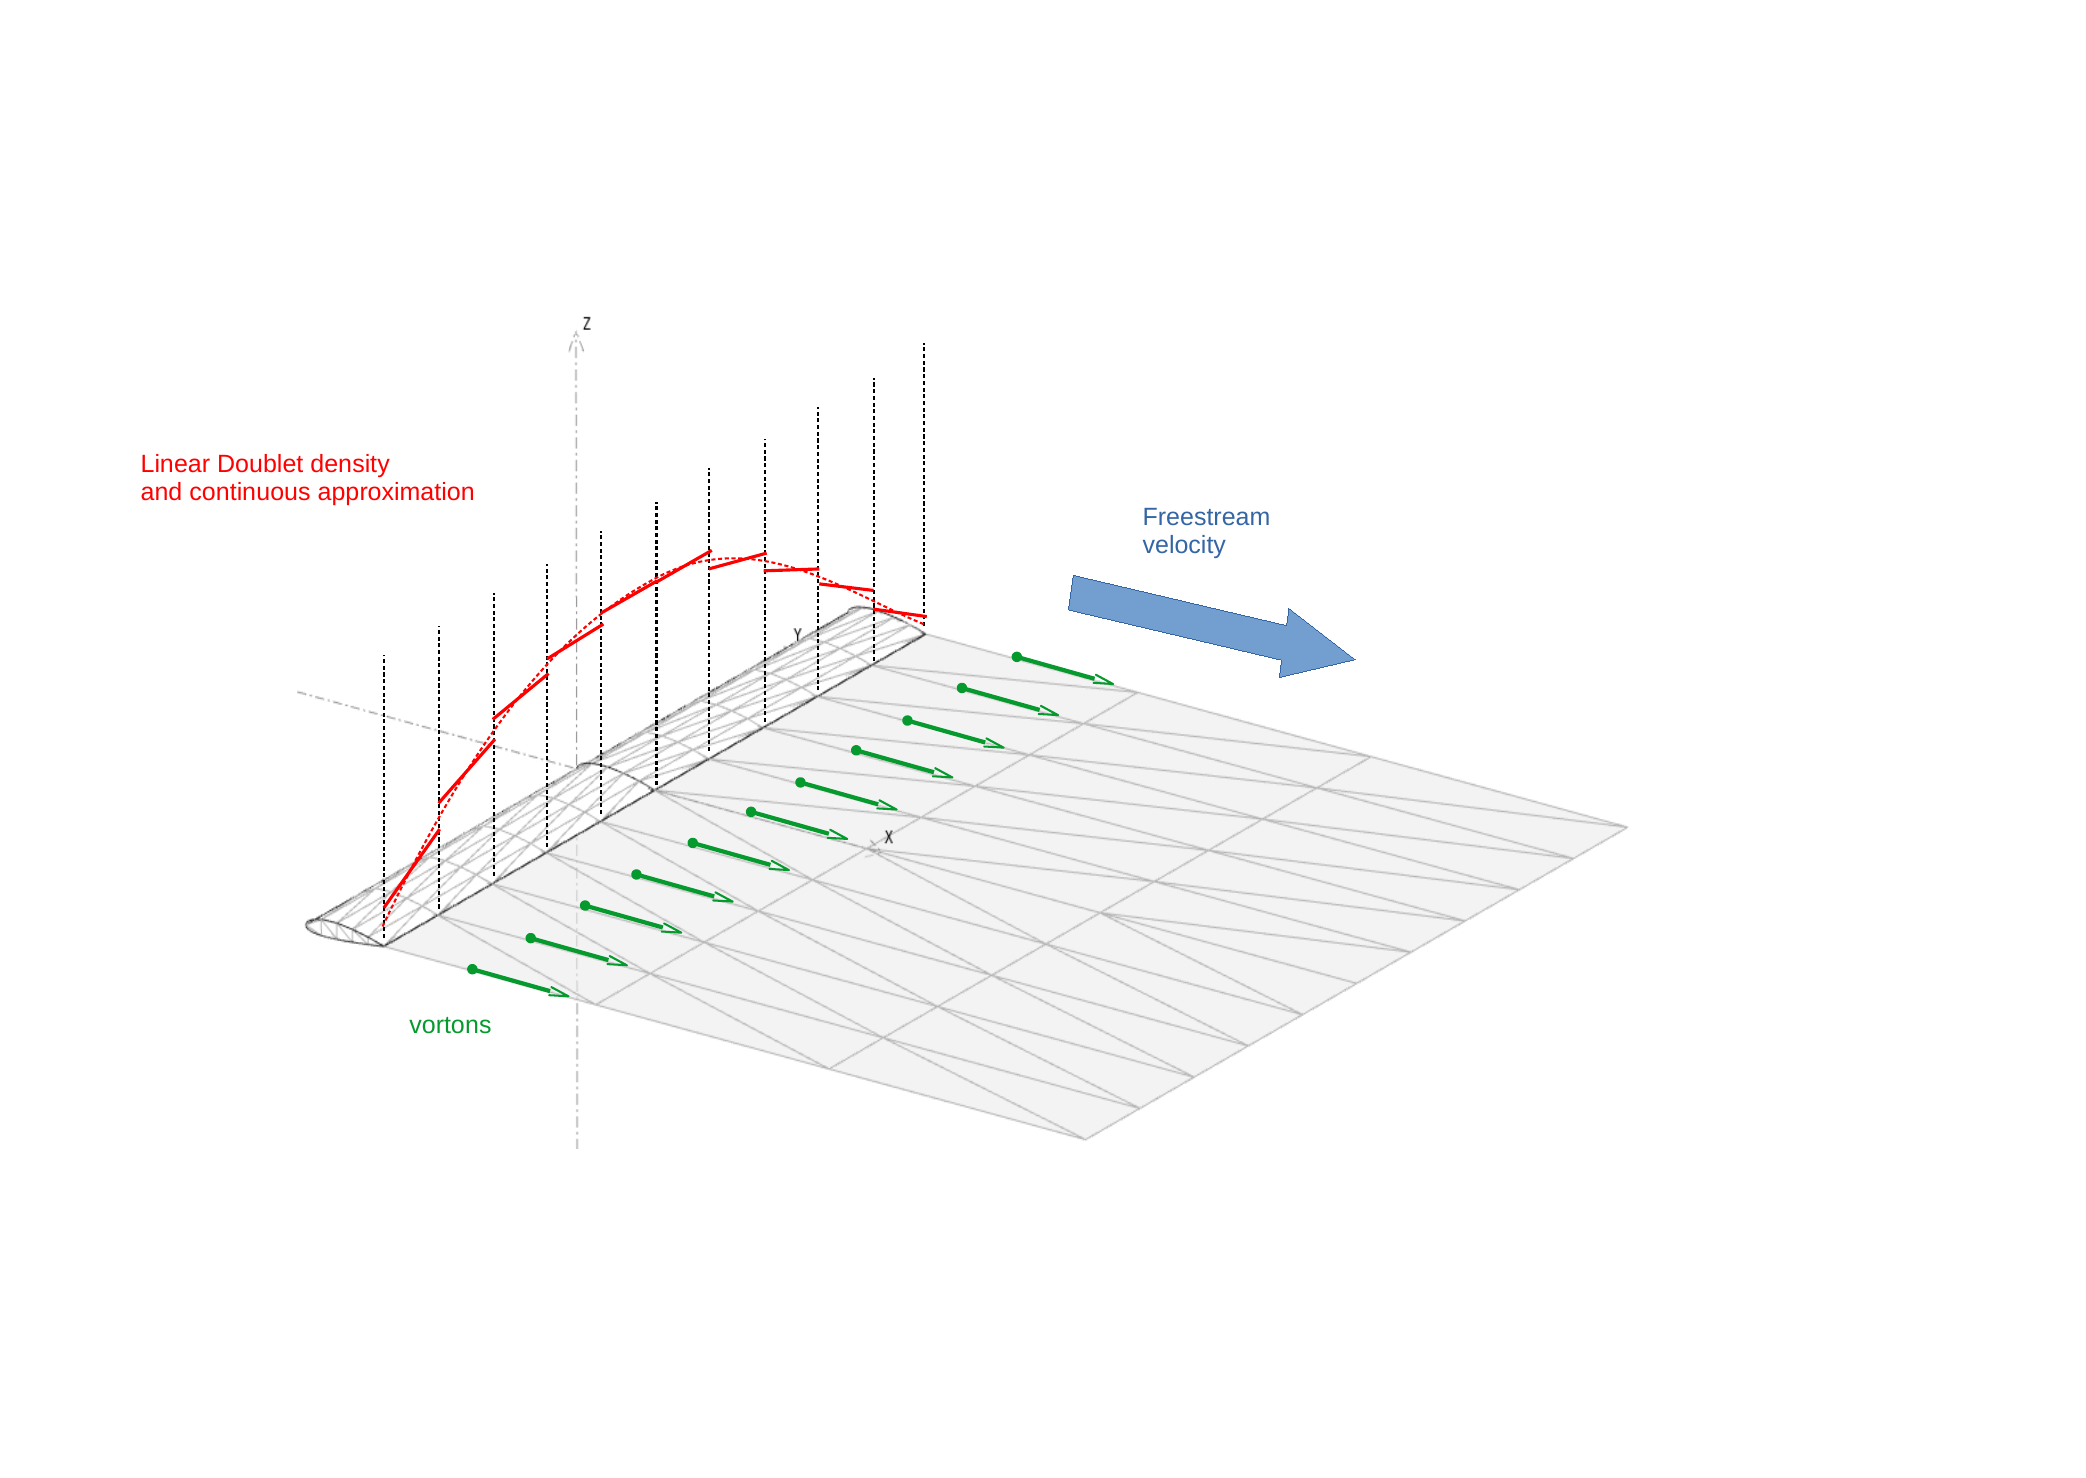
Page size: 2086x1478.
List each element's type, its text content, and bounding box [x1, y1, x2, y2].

text_box [1068, 575, 1356, 678]
picture [297, 313, 1632, 1149]
text_box Linear Doublet density and continuous approximation [125, 441, 597, 587]
text_box Freestream velocity [1128, 495, 1328, 604]
text_box vortons [394, 1003, 543, 1078]
